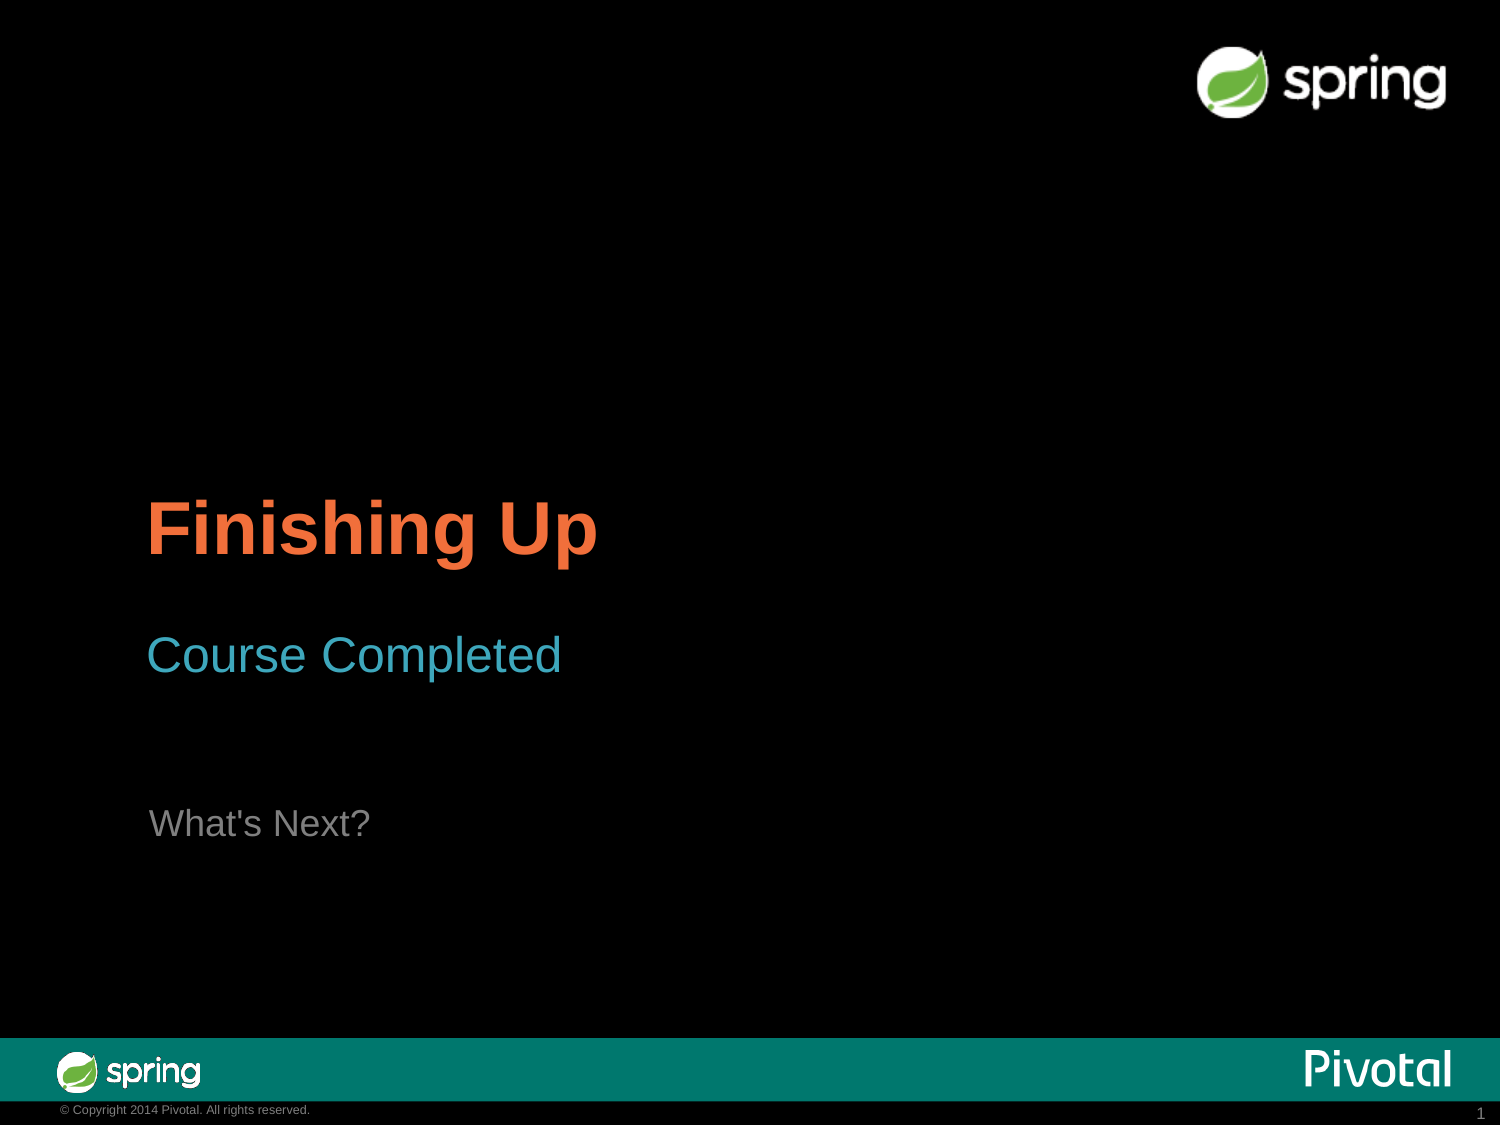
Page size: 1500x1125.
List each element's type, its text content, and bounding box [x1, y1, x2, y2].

picture [1155, 28, 1465, 136]
title Finishing Up [146, 405, 866, 571]
list What's Next? [148, 798, 974, 845]
picture [1304, 1047, 1452, 1090]
text_box Course Completed [146, 622, 1139, 683]
picture [32, 1041, 210, 1103]
